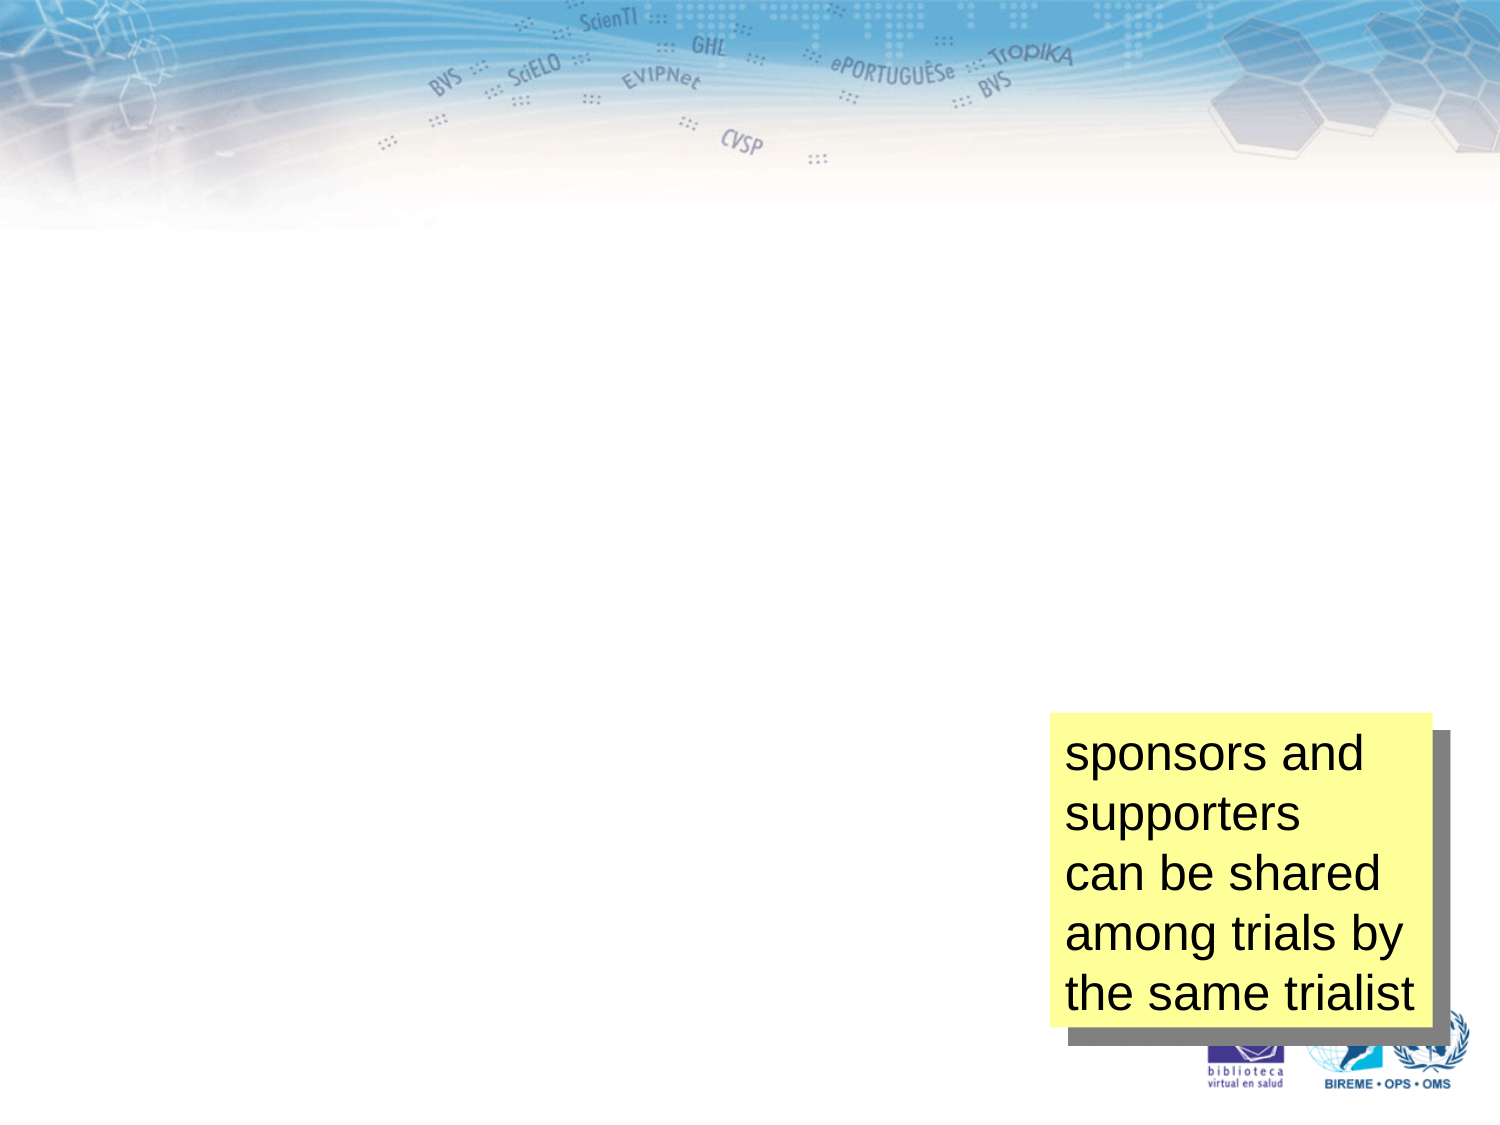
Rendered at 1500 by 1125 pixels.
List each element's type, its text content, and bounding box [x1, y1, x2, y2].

picture [0, 0, 1500, 1125]
text_box sponsors and supporters can be shared among trials by the same trialist [1050, 712, 1433, 1028]
